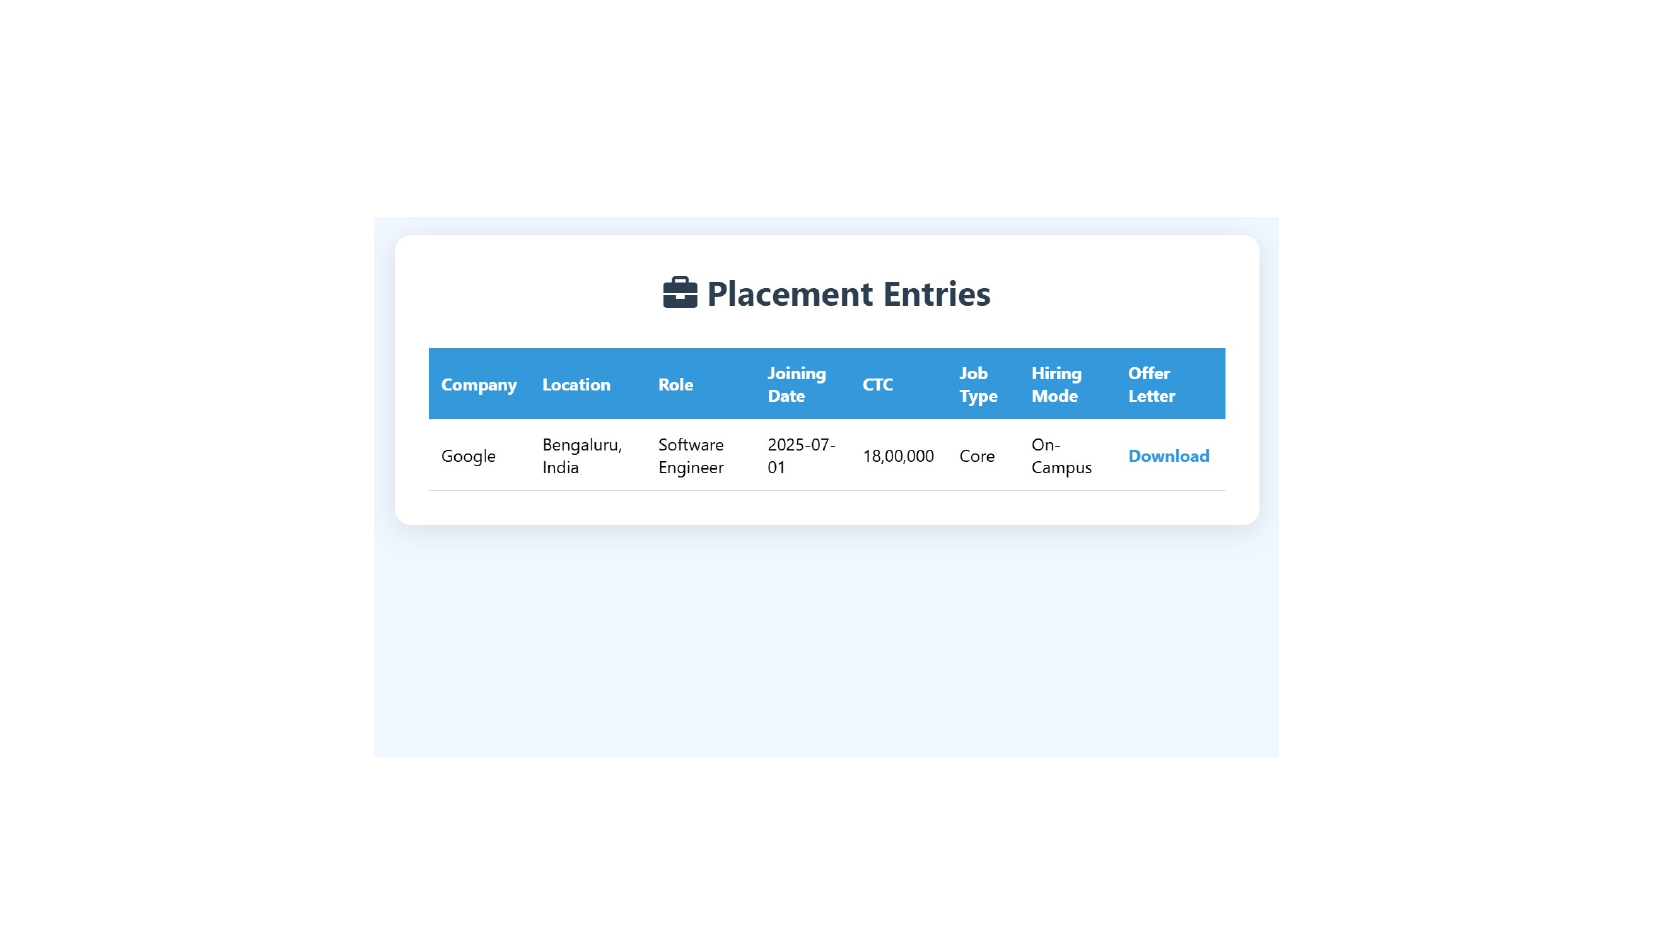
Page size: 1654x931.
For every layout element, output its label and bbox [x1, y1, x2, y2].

picture [374, 217, 1279, 758]
